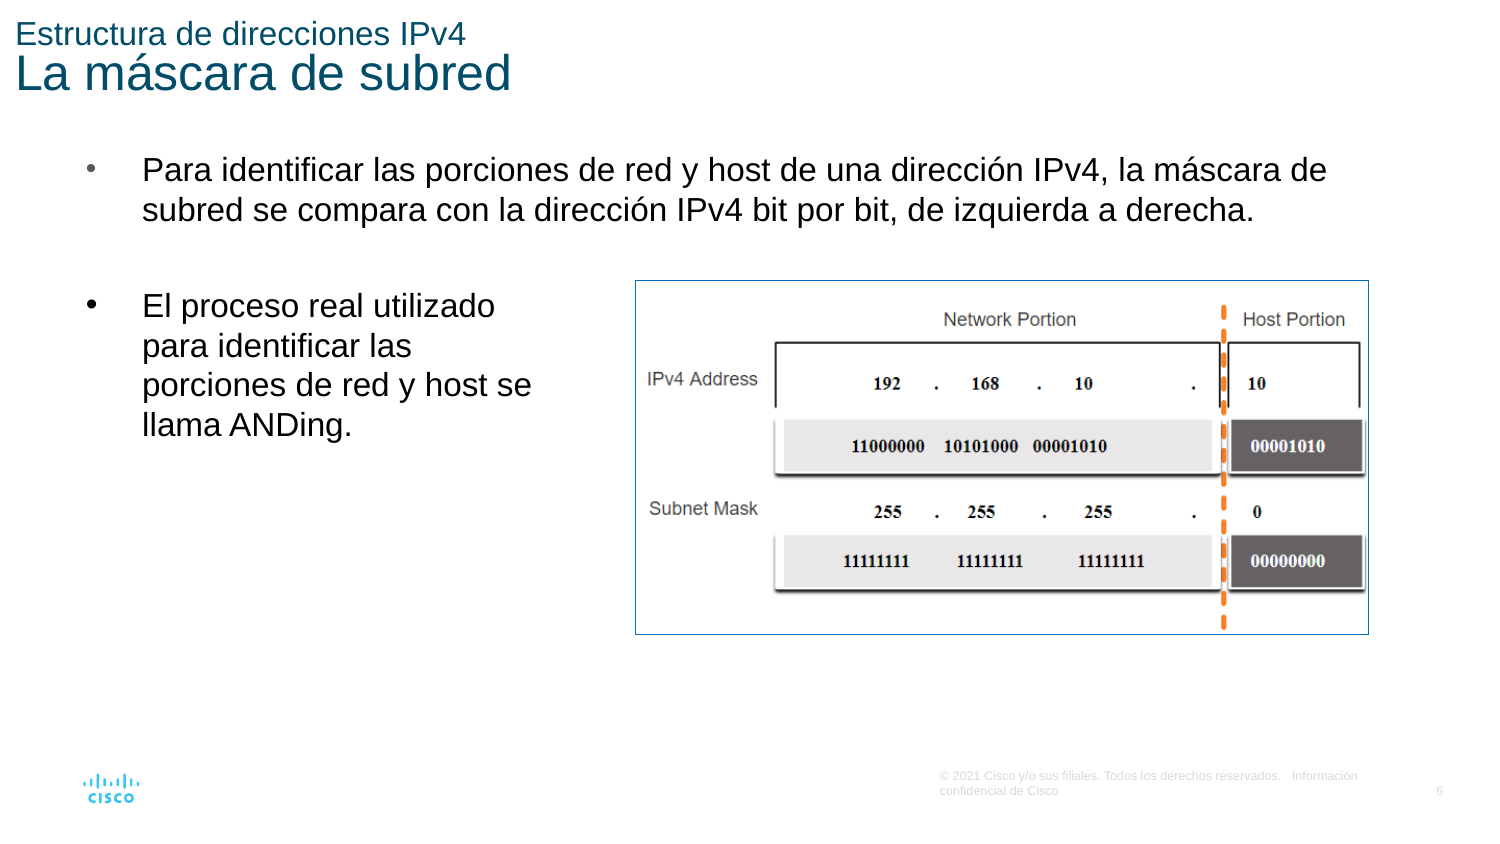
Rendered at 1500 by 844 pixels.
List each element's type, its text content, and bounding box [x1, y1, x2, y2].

title Estructura de direcciones IPv4 La máscara de subred [0, 0, 1369, 121]
picture [635, 280, 1369, 635]
list Para identificar las porciones de red y host de una dirección IPv4, la máscara de subred se compara con la dirección IPv4 bit por bit, de izquierda a derecha. [70, 140, 1430, 261]
text_box El proceso real utilizado para identificar las porciones de red y host se llama ANDing. [70, 276, 569, 530]
